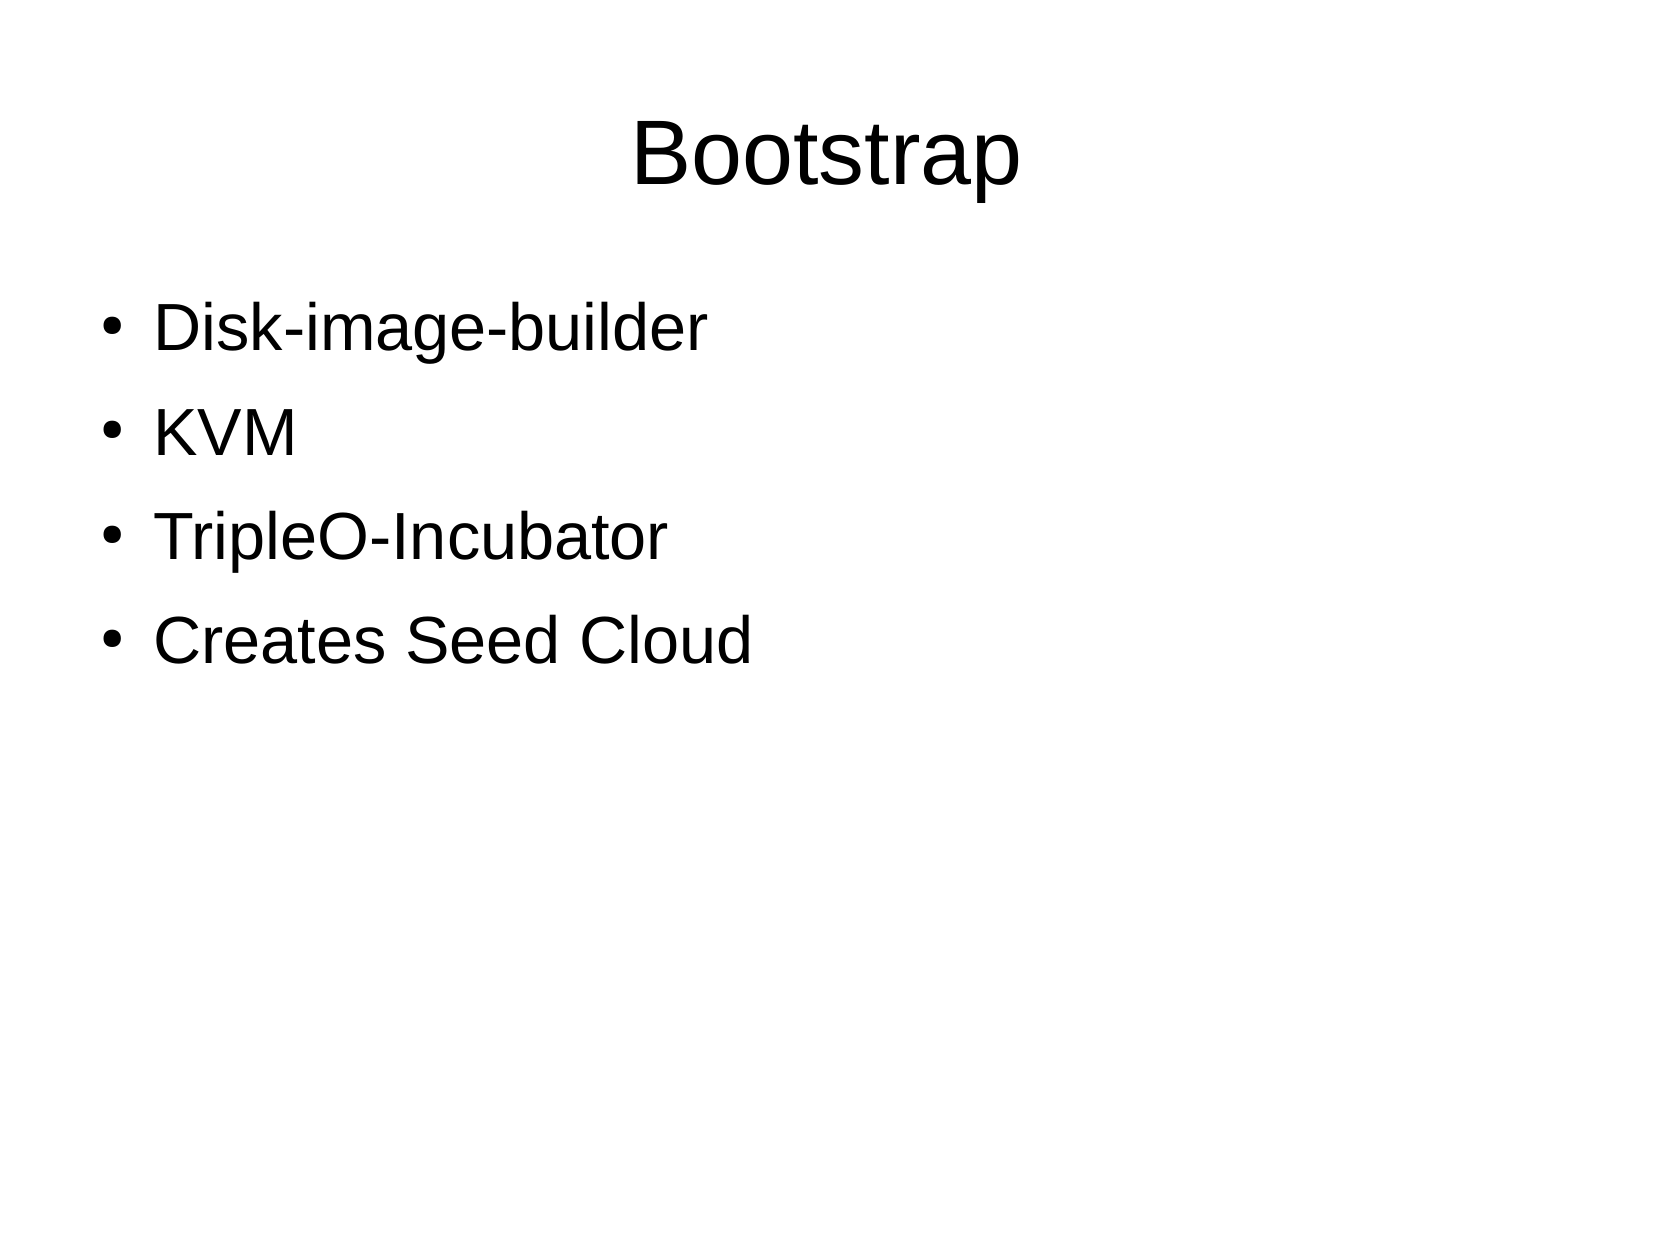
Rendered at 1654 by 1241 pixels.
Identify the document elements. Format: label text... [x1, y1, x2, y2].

list Disk-image-builder KVM TripleO-Incubator Creates Seed Cloud [82, 290, 1571, 1010]
title Bootstrap [82, 49, 1571, 257]
